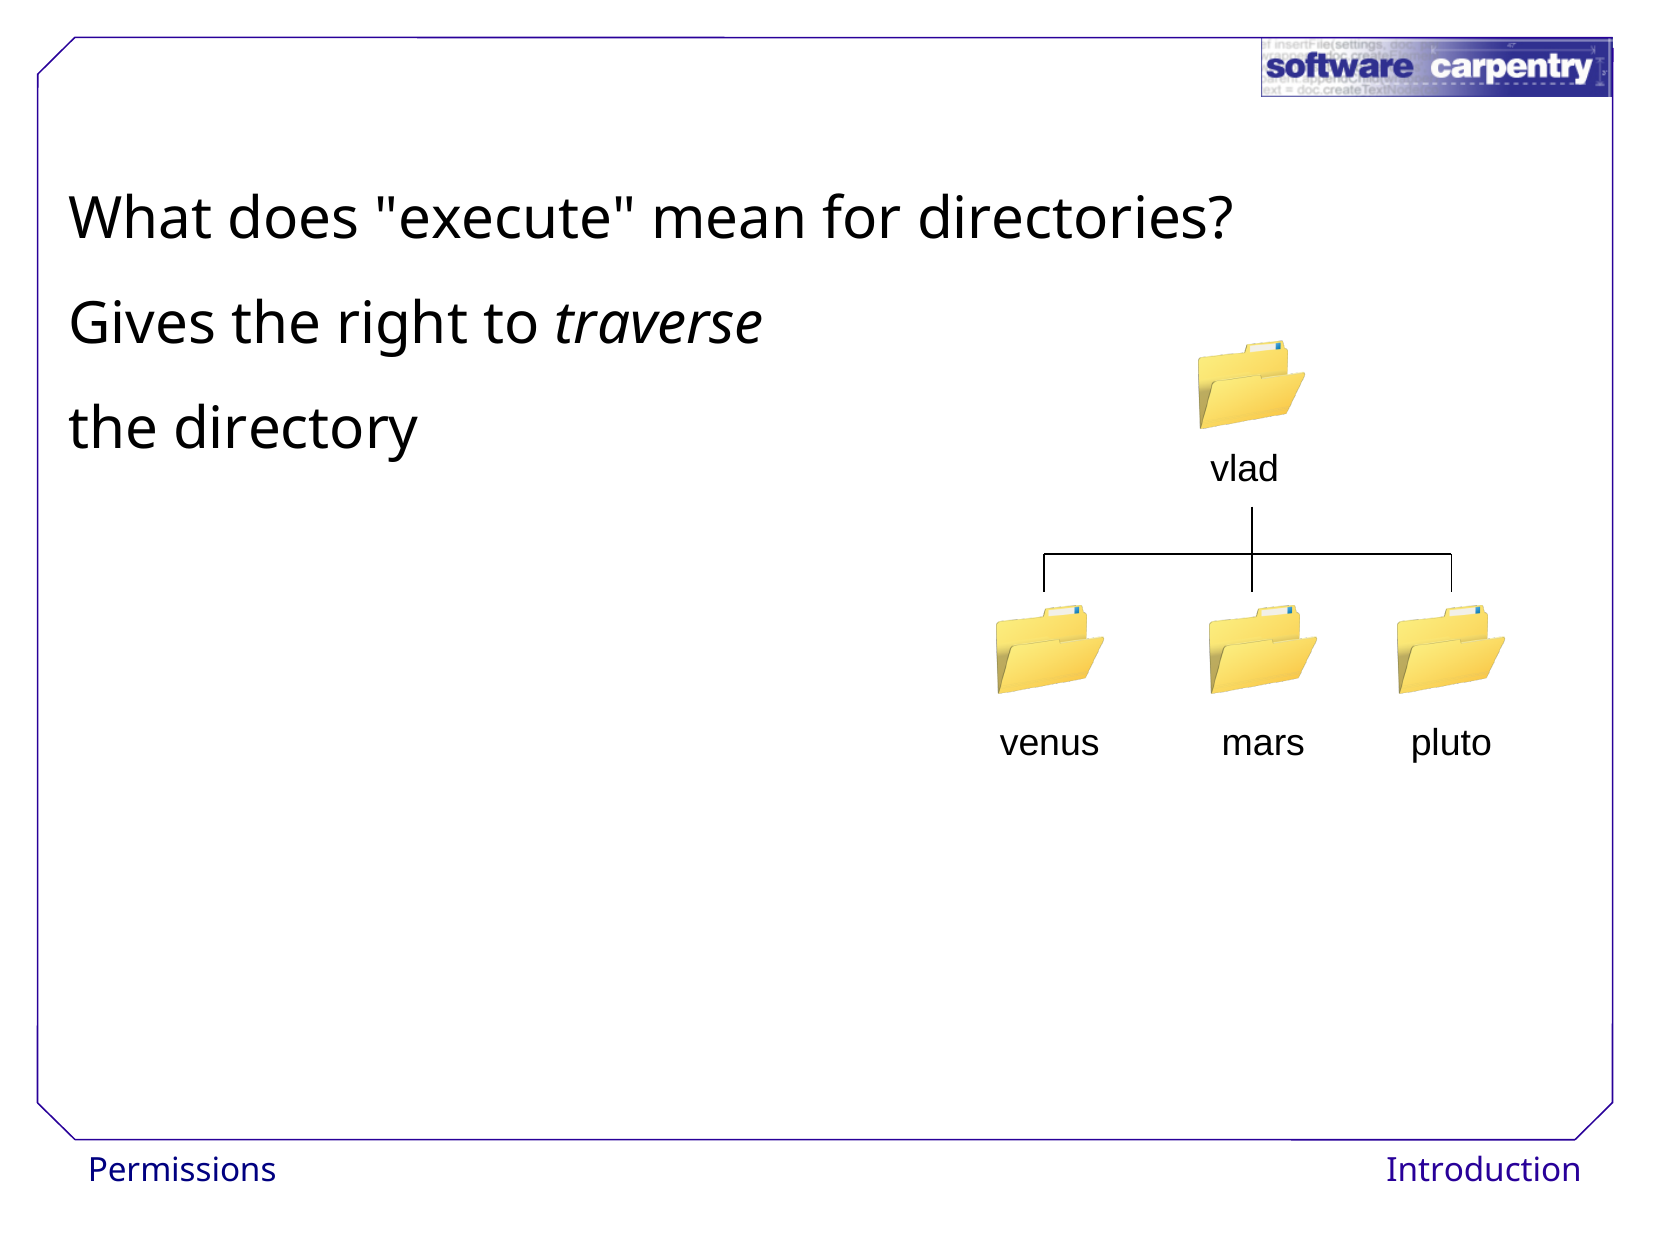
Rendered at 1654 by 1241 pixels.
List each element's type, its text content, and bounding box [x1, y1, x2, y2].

text_box venus [984, 714, 1115, 773]
text_box What does "execute" mean for directories? Gives the right to traverse the directory [53, 138, 1399, 469]
picture [1261, 39, 1613, 97]
text_box vlad [1195, 442, 1294, 498]
picture [992, 591, 1108, 707]
text_box mars [1206, 714, 1320, 773]
picture [1393, 591, 1509, 707]
text_box pluto [1395, 714, 1507, 773]
picture [1205, 591, 1321, 707]
picture [1194, 327, 1309, 442]
